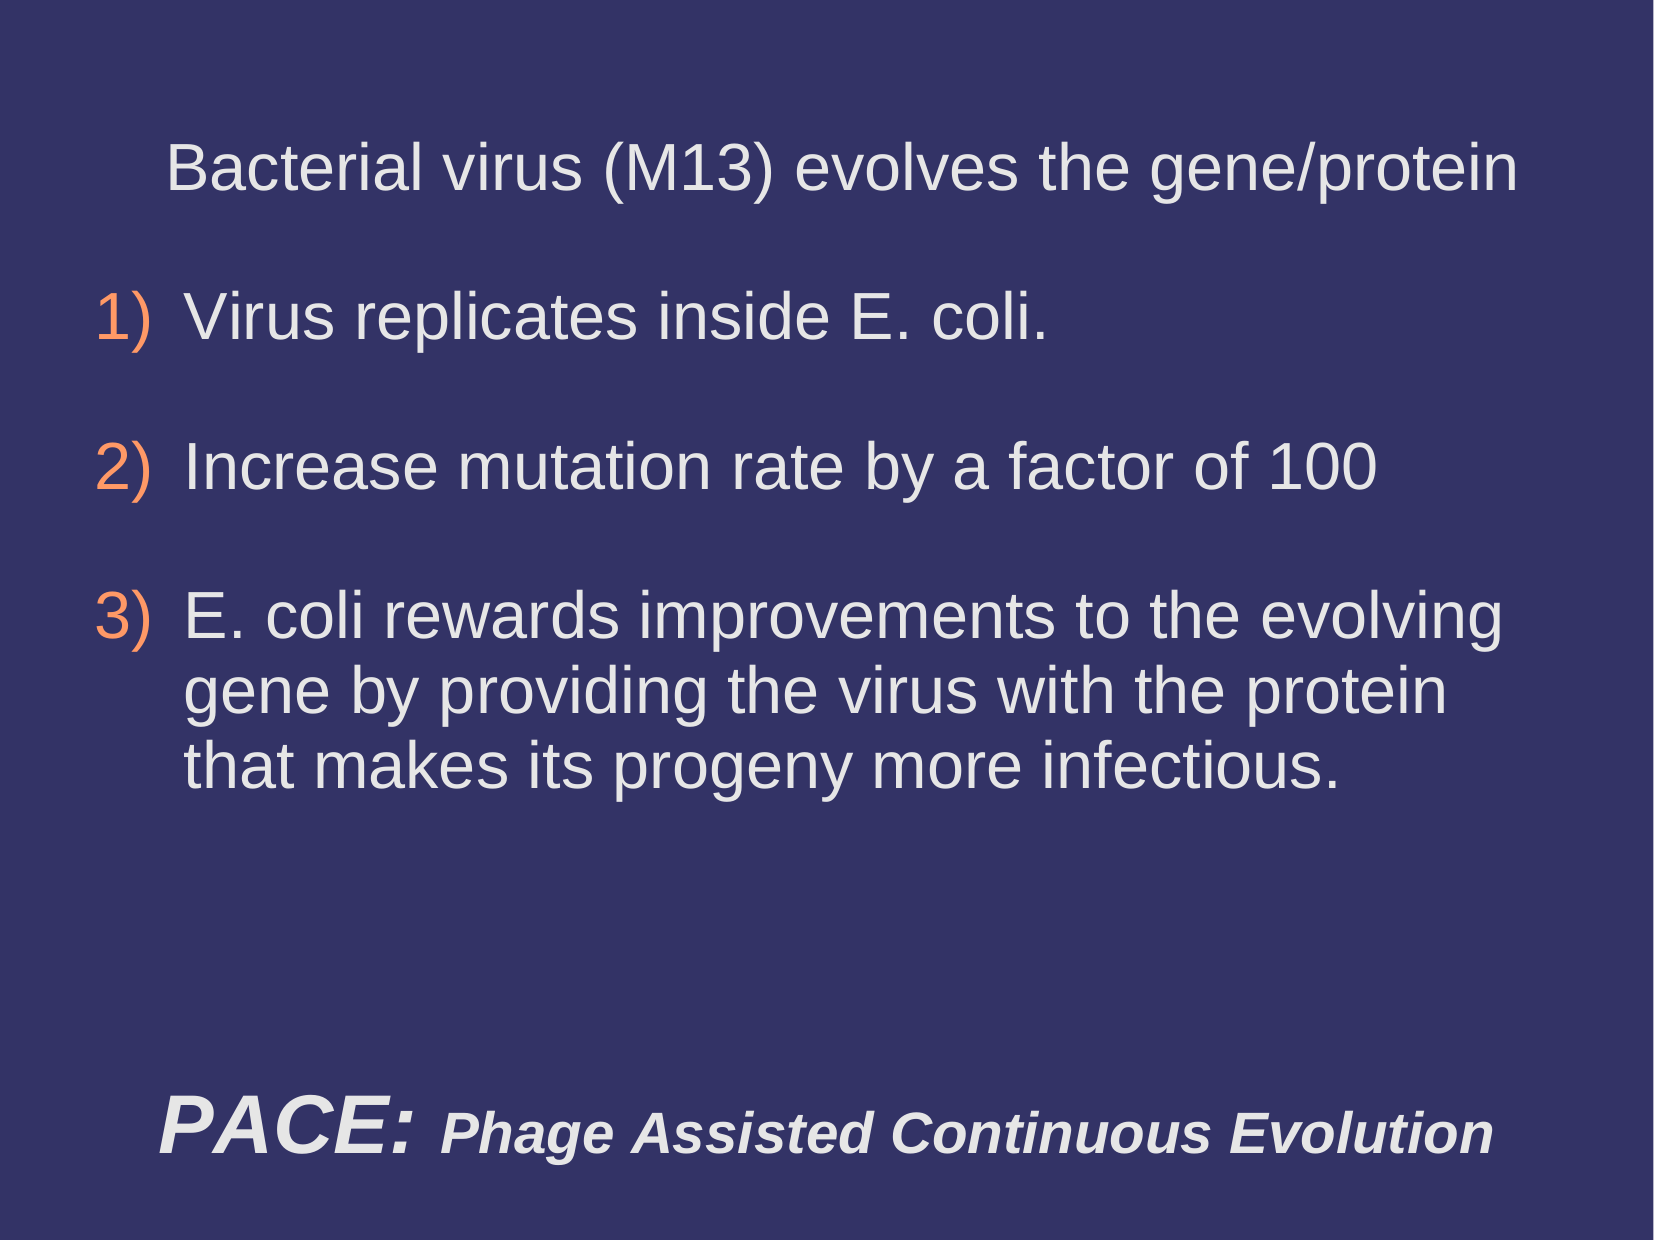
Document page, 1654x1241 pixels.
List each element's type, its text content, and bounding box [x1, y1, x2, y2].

title PACE: Phage Assisted Continuous Evolution [82, 1021, 1571, 1229]
list Bacterial virus (M13) evolves the gene/protein Virus replicates inside E. coli. Increase mutation rate by a factor of 100 E. coli rewards improvements to the evolving gene by providing the virus with the protein that makes its progeny more infectious. [82, 129, 1571, 949]
